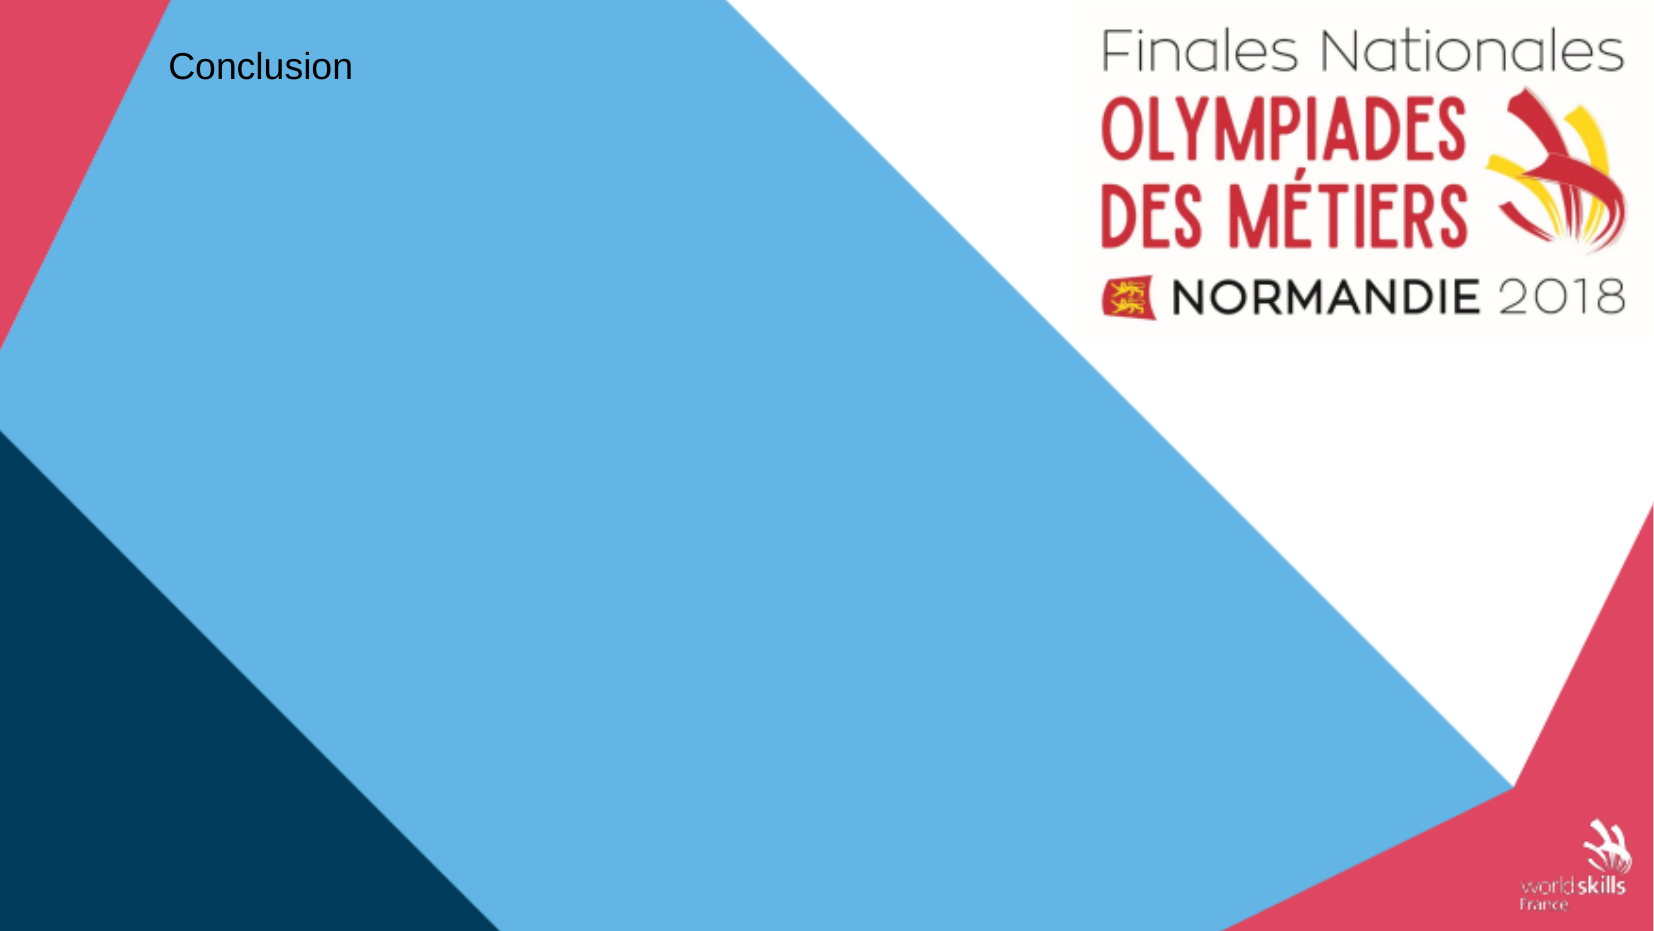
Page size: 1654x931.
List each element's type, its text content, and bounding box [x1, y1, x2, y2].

text_box Conclusion [153, 37, 875, 95]
picture [0, 0, 1654, 931]
